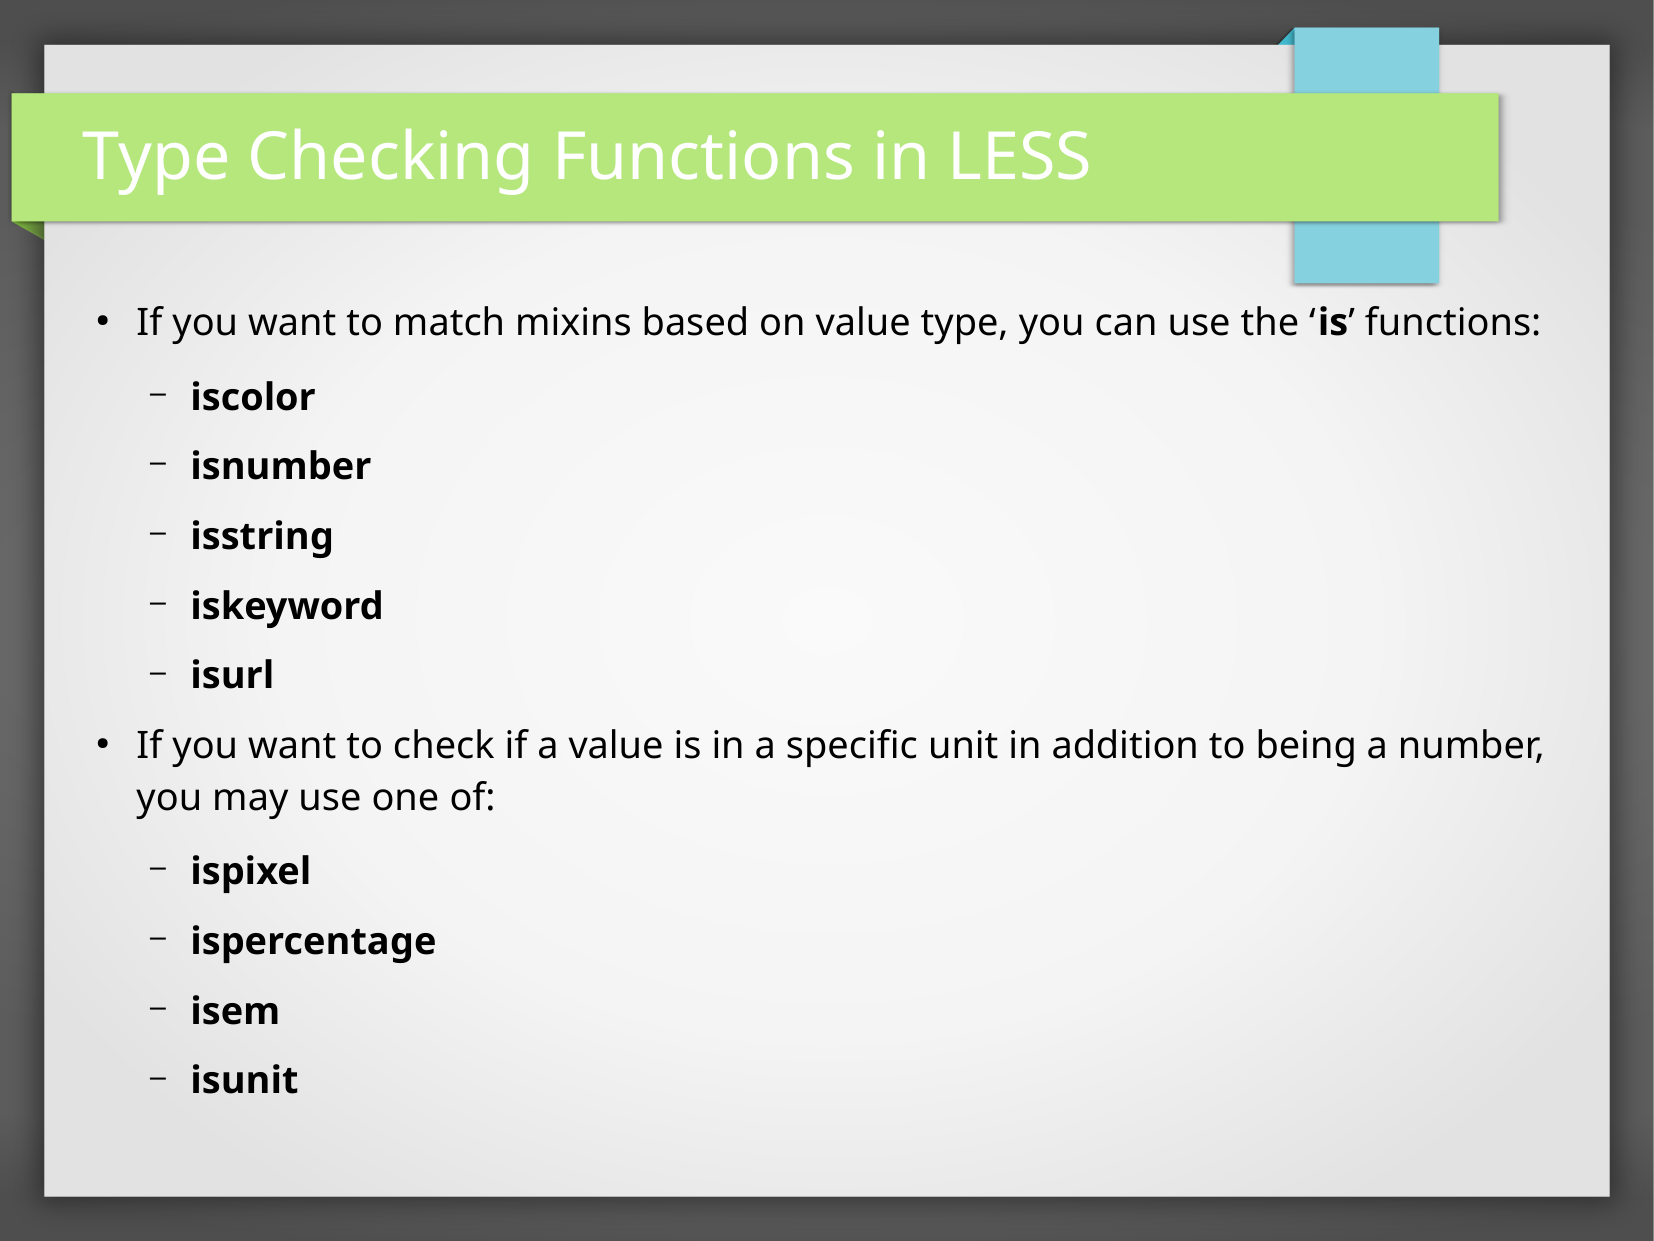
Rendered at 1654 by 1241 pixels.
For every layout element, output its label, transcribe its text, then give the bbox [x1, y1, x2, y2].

title Type Checking Functions in LESS [82, 59, 1531, 248]
picture [0, 0, 1654, 1241]
list If you want to match mixins based on value type, you can use the ‘is’ functions: iscolor isnumber isstring iskeyword isurl If you want to check if a value is in a specific unit in addition to being a number, you may use one of: ispixel ispercentage isem isunit [82, 295, 1576, 1126]
